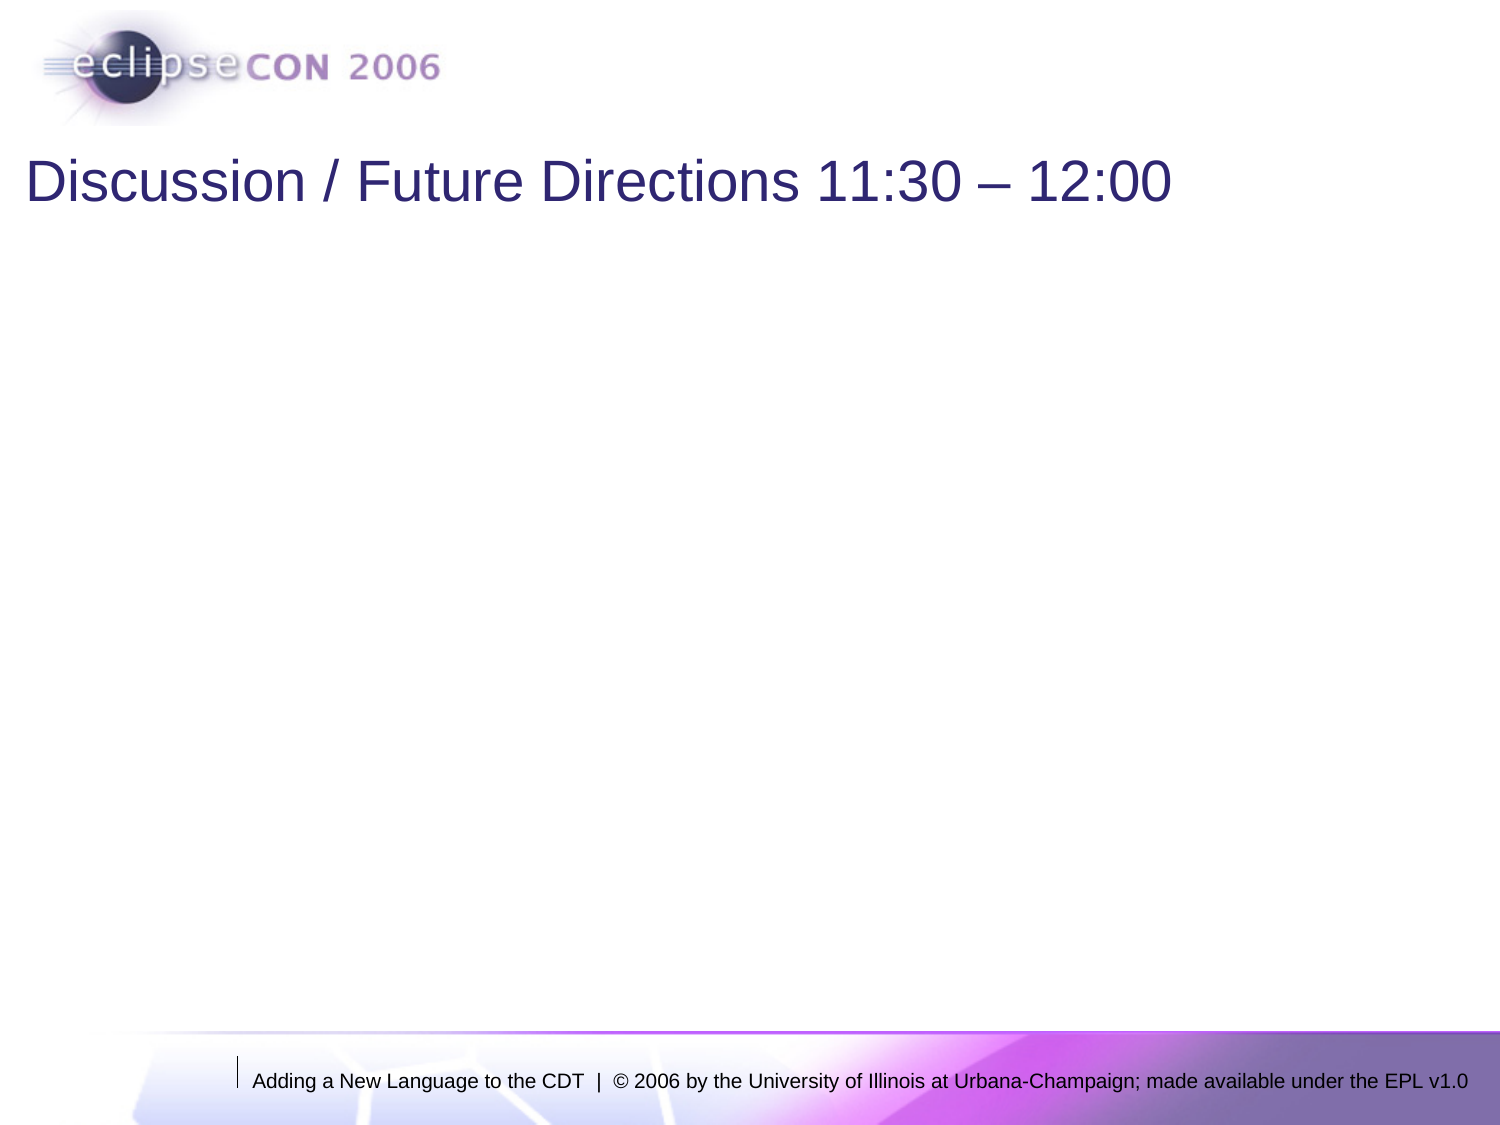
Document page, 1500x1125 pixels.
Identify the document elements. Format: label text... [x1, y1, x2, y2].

picture [31, 10, 1040, 126]
picture [0, 1031, 1500, 1125]
title Discussion / Future Directions 11:30 – 12:00 [25, 142, 1378, 225]
